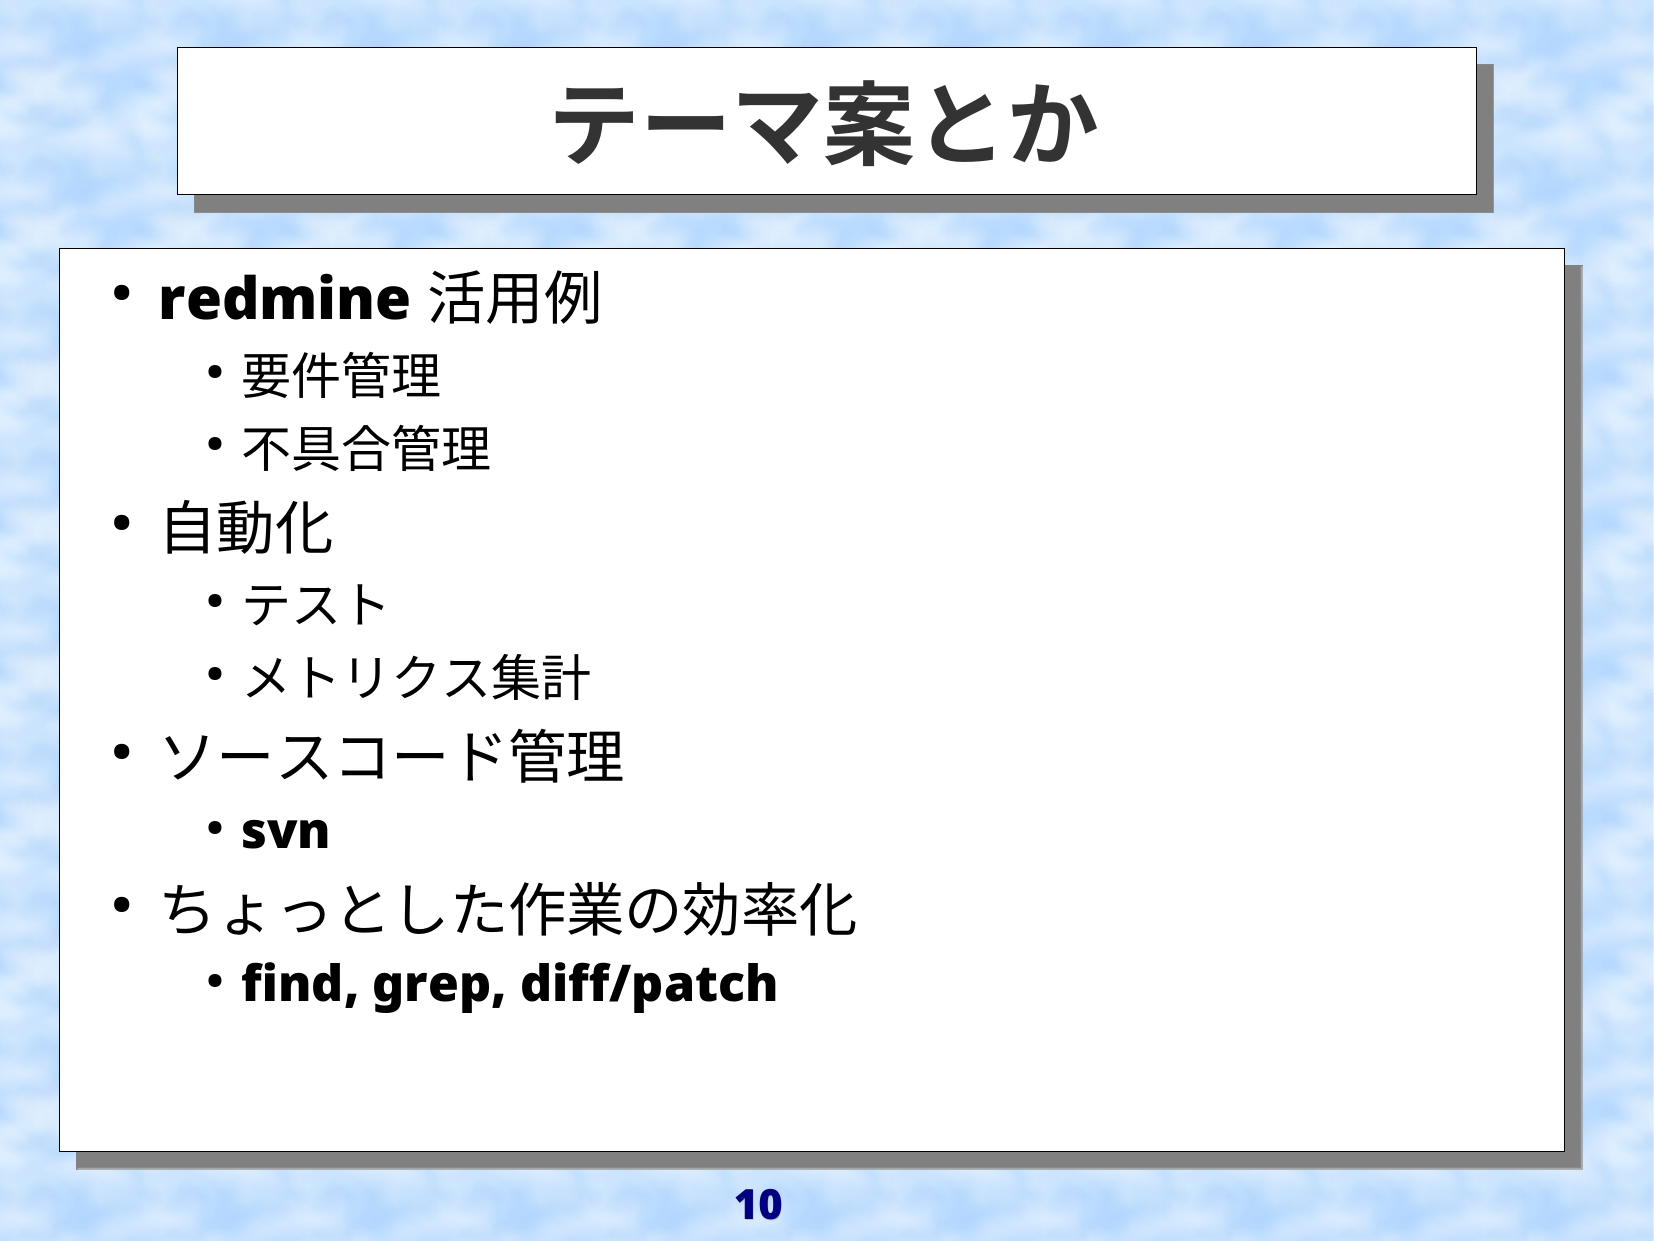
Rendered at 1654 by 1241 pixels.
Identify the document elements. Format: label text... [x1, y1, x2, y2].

list redmine活用例 要件管理 不具合管理 自動化 テスト メトリクス集計 ソースコード管理 svn ちょっとした作業の効率化 find, grep, diff/patch [64, 252, 1565, 1108]
picture [0, 0, 1654, 1241]
title テーマ案とか [218, 49, 1430, 187]
